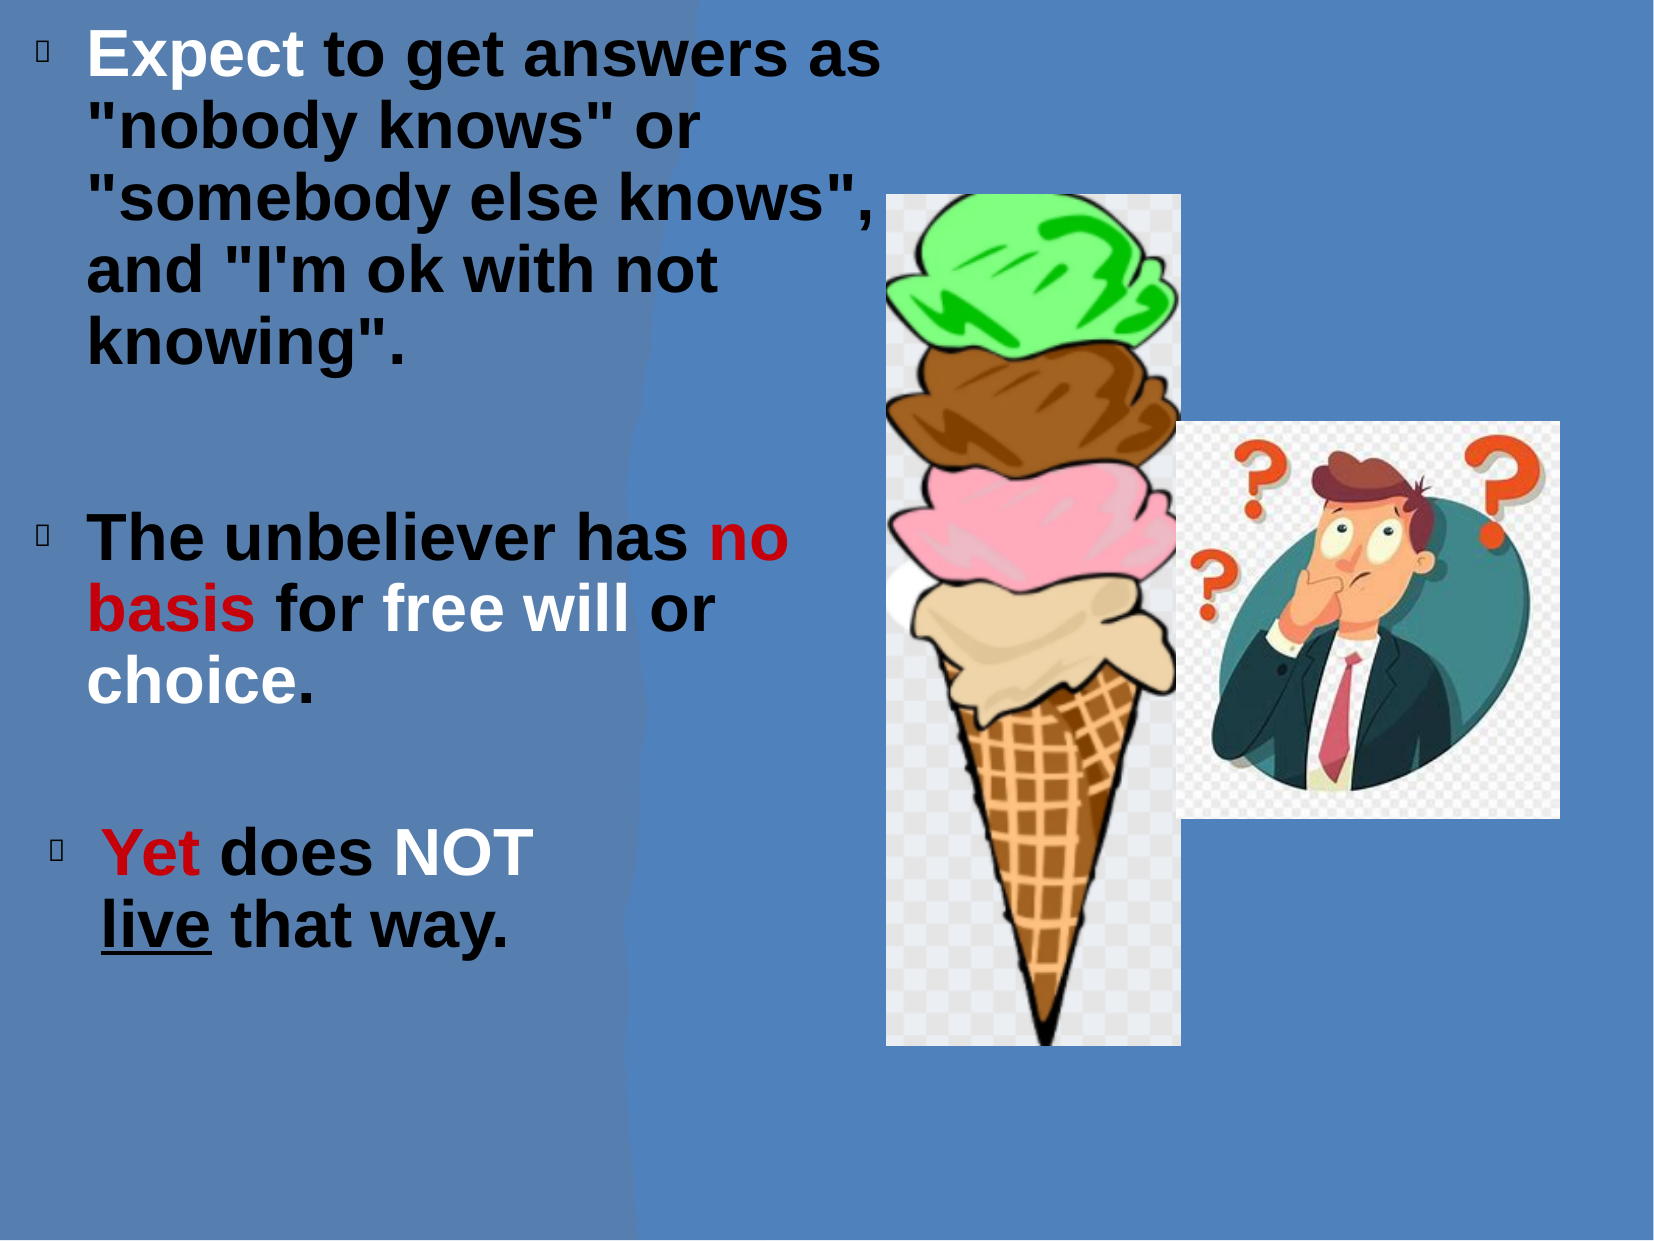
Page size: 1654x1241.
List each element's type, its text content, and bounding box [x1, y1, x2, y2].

picture [886, 194, 1560, 1046]
list Expect to get answers as "nobody knows" or "somebody else knows", and "I'm ok with not knowing". [15, 19, 887, 463]
list Yet does NOT live that way. [29, 817, 841, 1094]
list The unbeliever has no basis for free will or choice. [15, 502, 827, 778]
text_box [0, 0, 1654, 1241]
